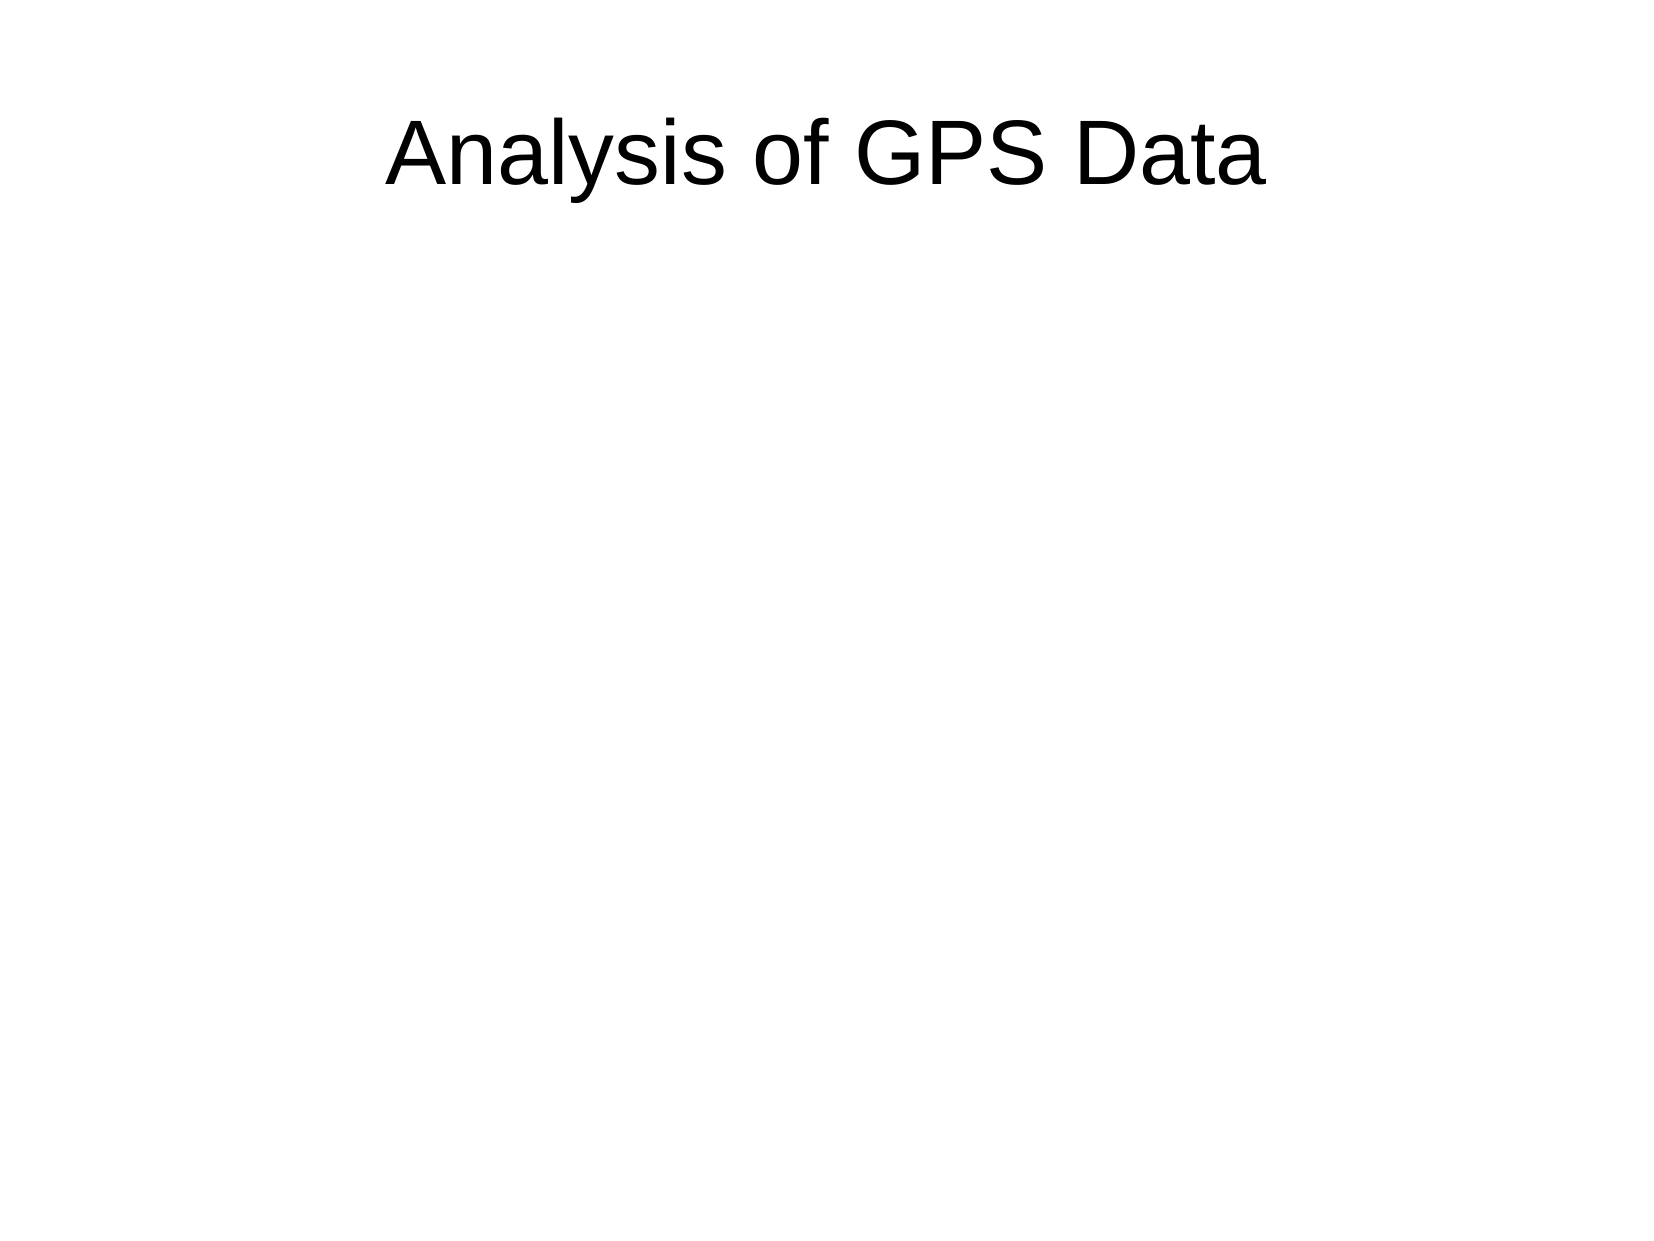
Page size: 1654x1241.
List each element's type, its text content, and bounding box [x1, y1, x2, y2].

title Analysis of GPS Data [82, 49, 1571, 257]
